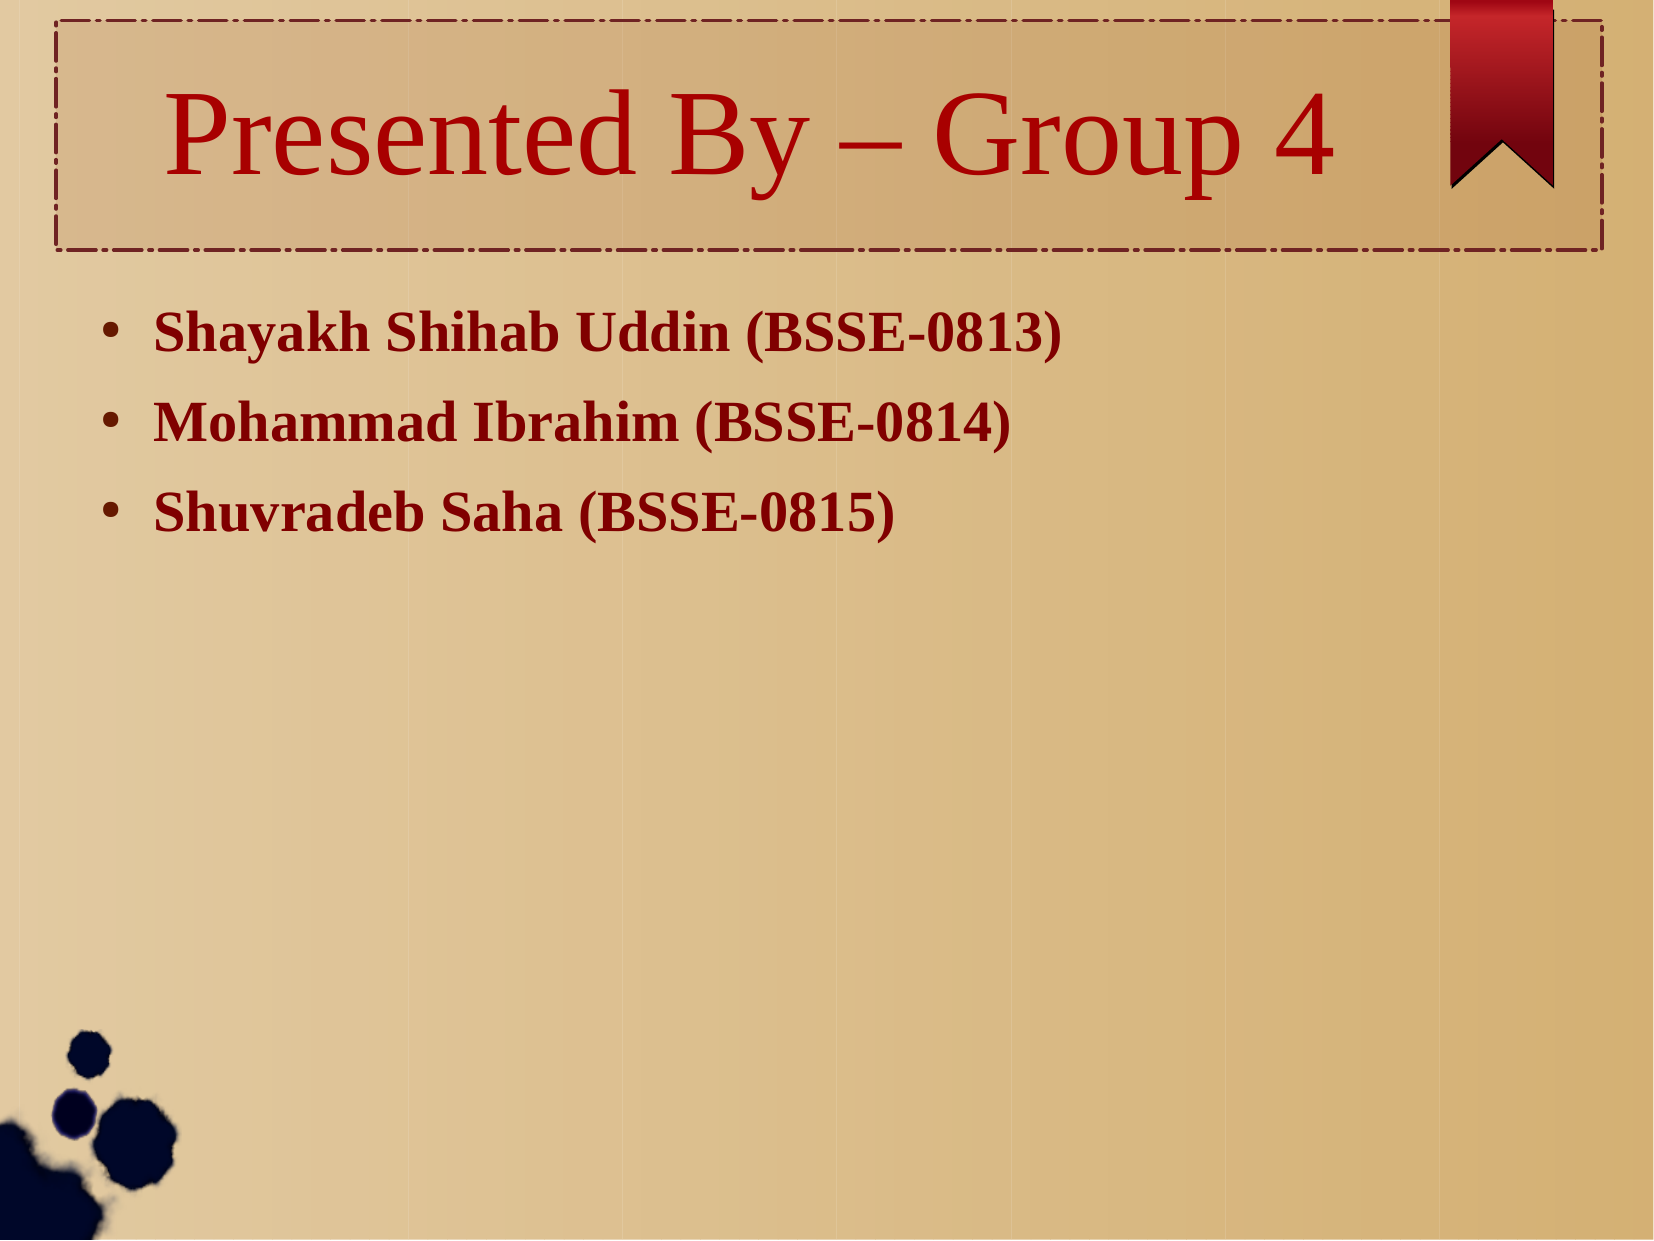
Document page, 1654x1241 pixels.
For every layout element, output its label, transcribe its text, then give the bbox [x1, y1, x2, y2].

title Presented By – Group 4 [59, 15, 1441, 252]
list Shayakh Shihab Uddin (BSSE-0813) Mohammad Ibrahim (BSSE-0814) Shuvradeb Saha (BSSE-0815) [82, 299, 1571, 1019]
